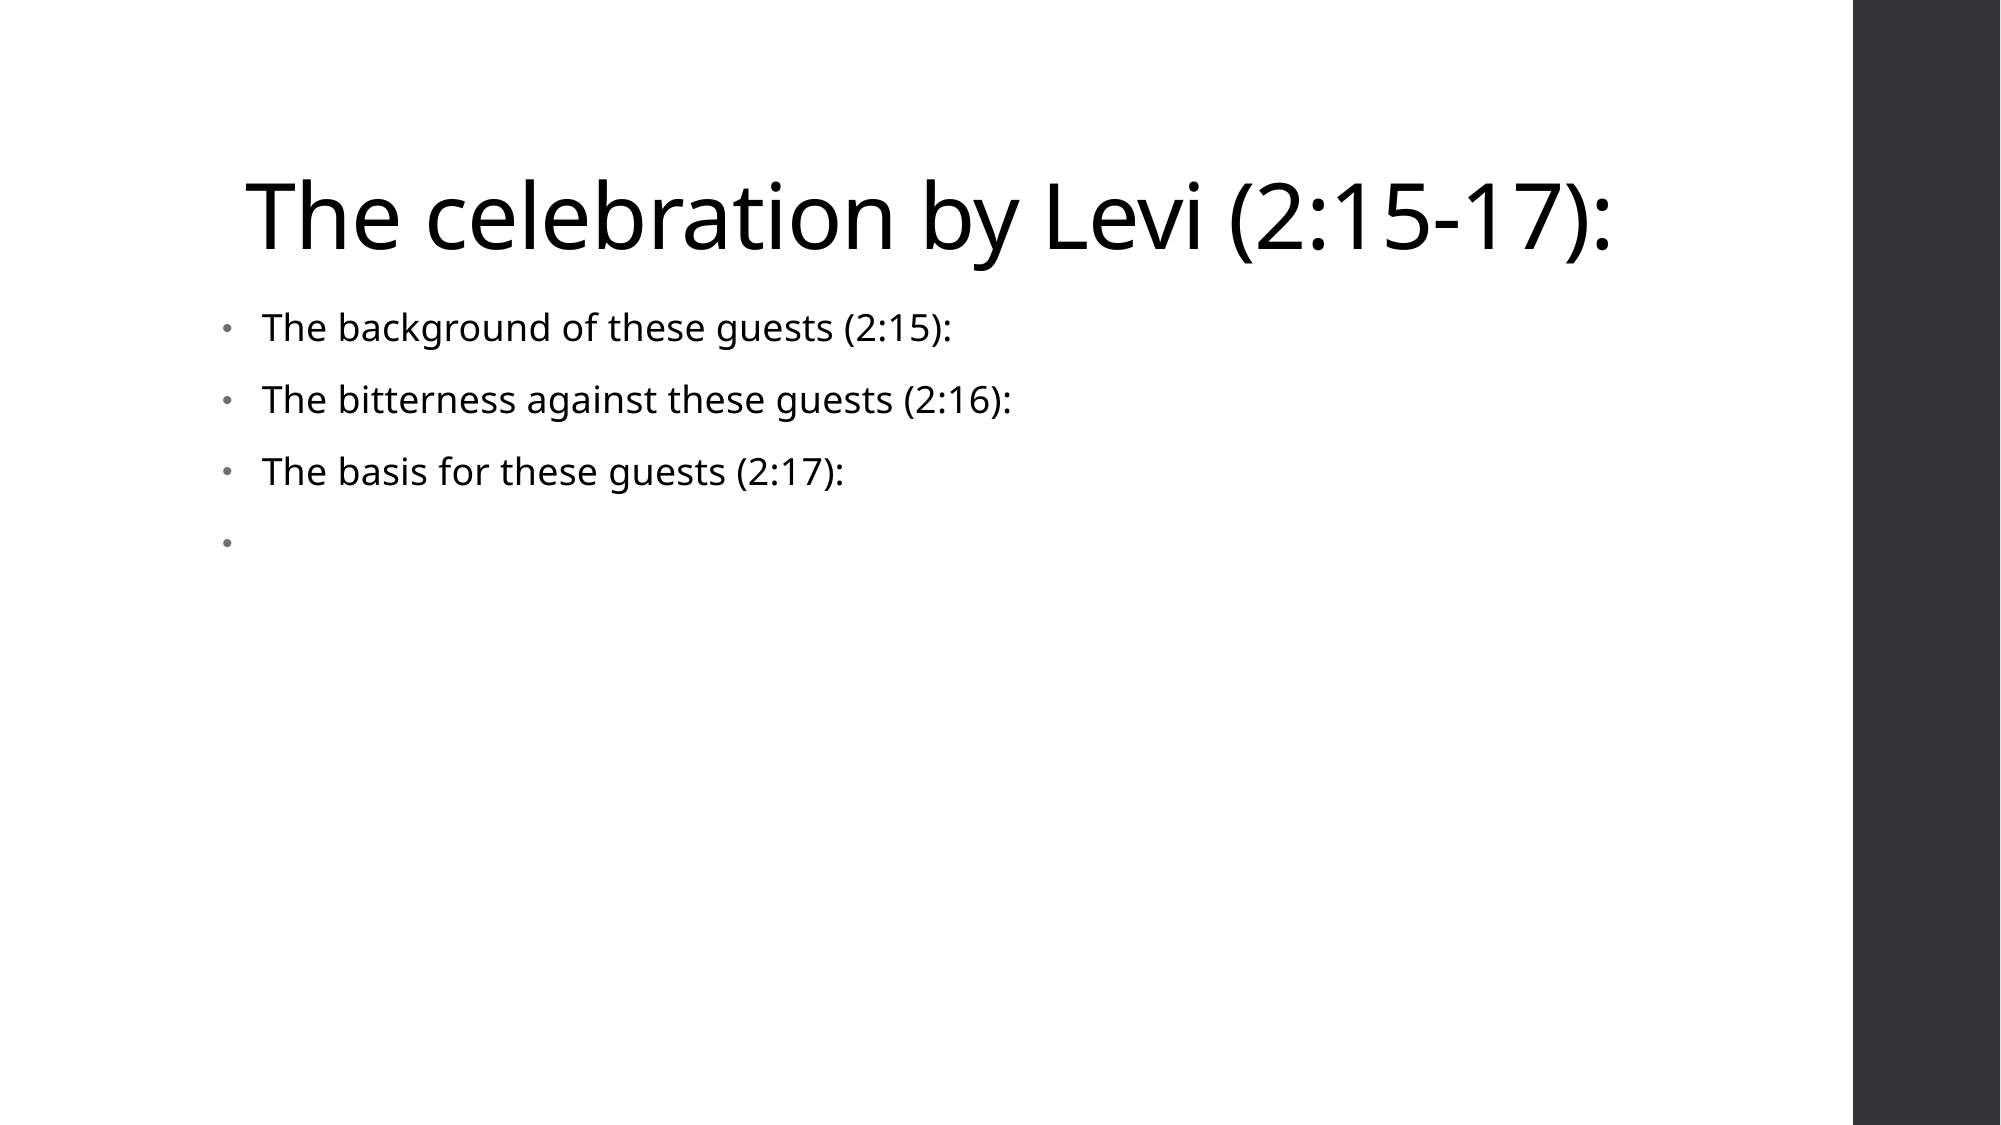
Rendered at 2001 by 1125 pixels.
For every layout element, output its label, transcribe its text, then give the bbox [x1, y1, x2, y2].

title The celebration by Levi (2:15-17): [206, 60, 1797, 278]
list The background of these guests (2:15): The bitterness against these guests (2:16): The basis for these guests (2:17): [206, 299, 1617, 1014]
